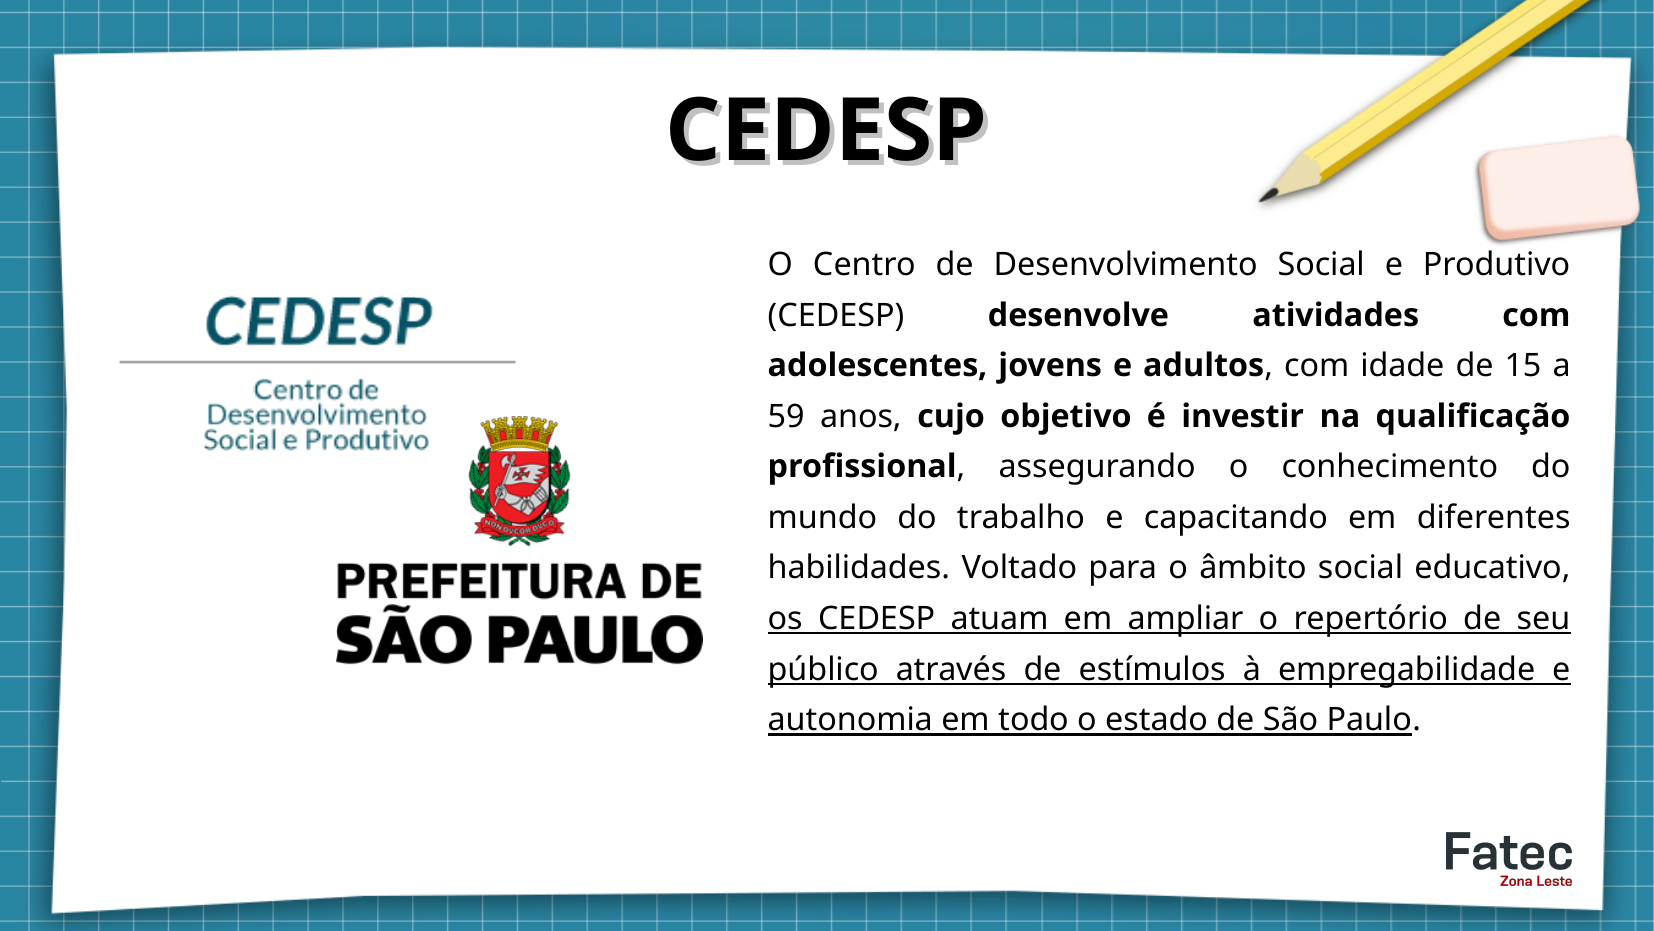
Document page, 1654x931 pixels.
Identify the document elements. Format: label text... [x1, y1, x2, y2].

list O Centro de Desenvolvimento Social e Produtivo (CEDESP) desenvolve atividades com adolescentes, jovens e adultos, com idade de 15 a 59 anos, cujo objetivo é investir na qualificação profissional, assegurando o conhecimento do mundo do trabalho e capacitando em diferentes habilidades. Voltado para o âmbito social educativo, os CEDESP atuam em ampliar o repertório de seu público através de estímulos à empregabilidade e autonomia em todo o estado de São Paulo. [767, 217, 1571, 758]
title CEDESP [82, 48, 1571, 205]
picture [0, 0, 1654, 931]
